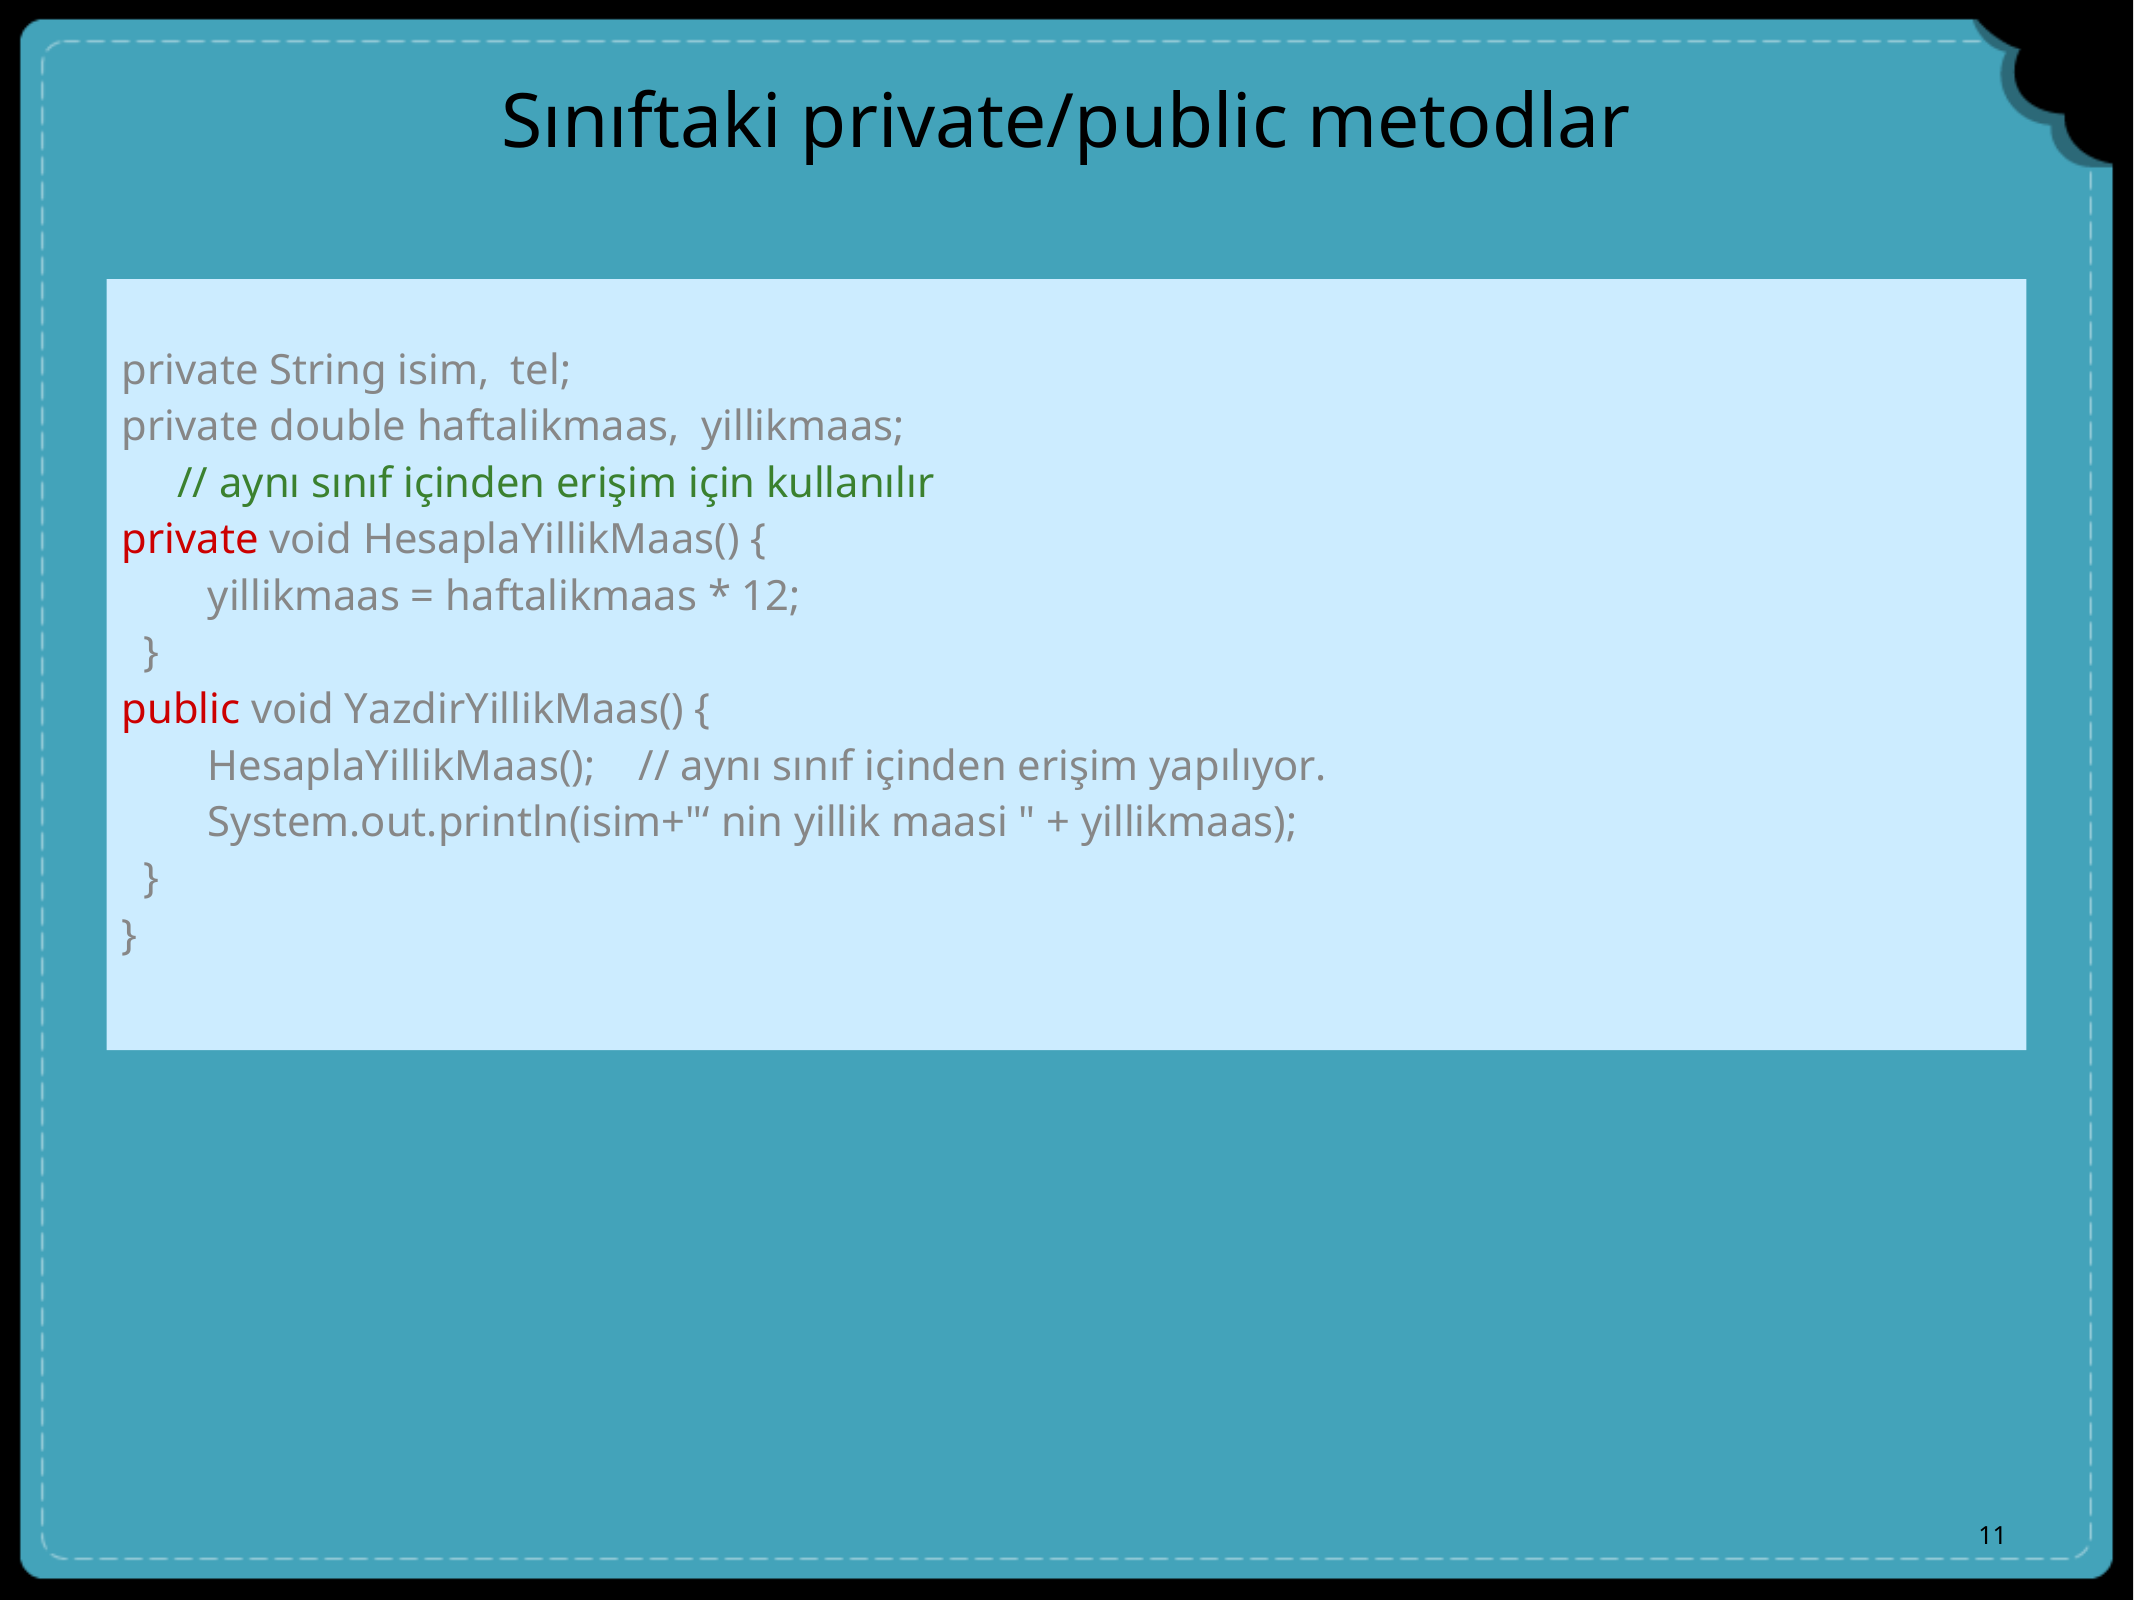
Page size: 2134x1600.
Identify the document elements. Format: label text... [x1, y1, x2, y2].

picture [0, 0, 2134, 1600]
title Sınıftaki private/public metodlar [106, 64, 2027, 246]
list private String isim, tel; private double haftalikmaas, yillikmaas; // aynı sınıf içinden erişim için kullanılır private void HesaplaYillikMaas() { yillikmaas = haftalikmaas * 12; } public void YazdirYillikMaas() { HesaplaYillikMaas(); // aynı sınıf içinden erişim yapılıyor. System.out.println(isim+"‘ nin yillik maasi " + yillikmaas); } } [106, 279, 2027, 1051]
